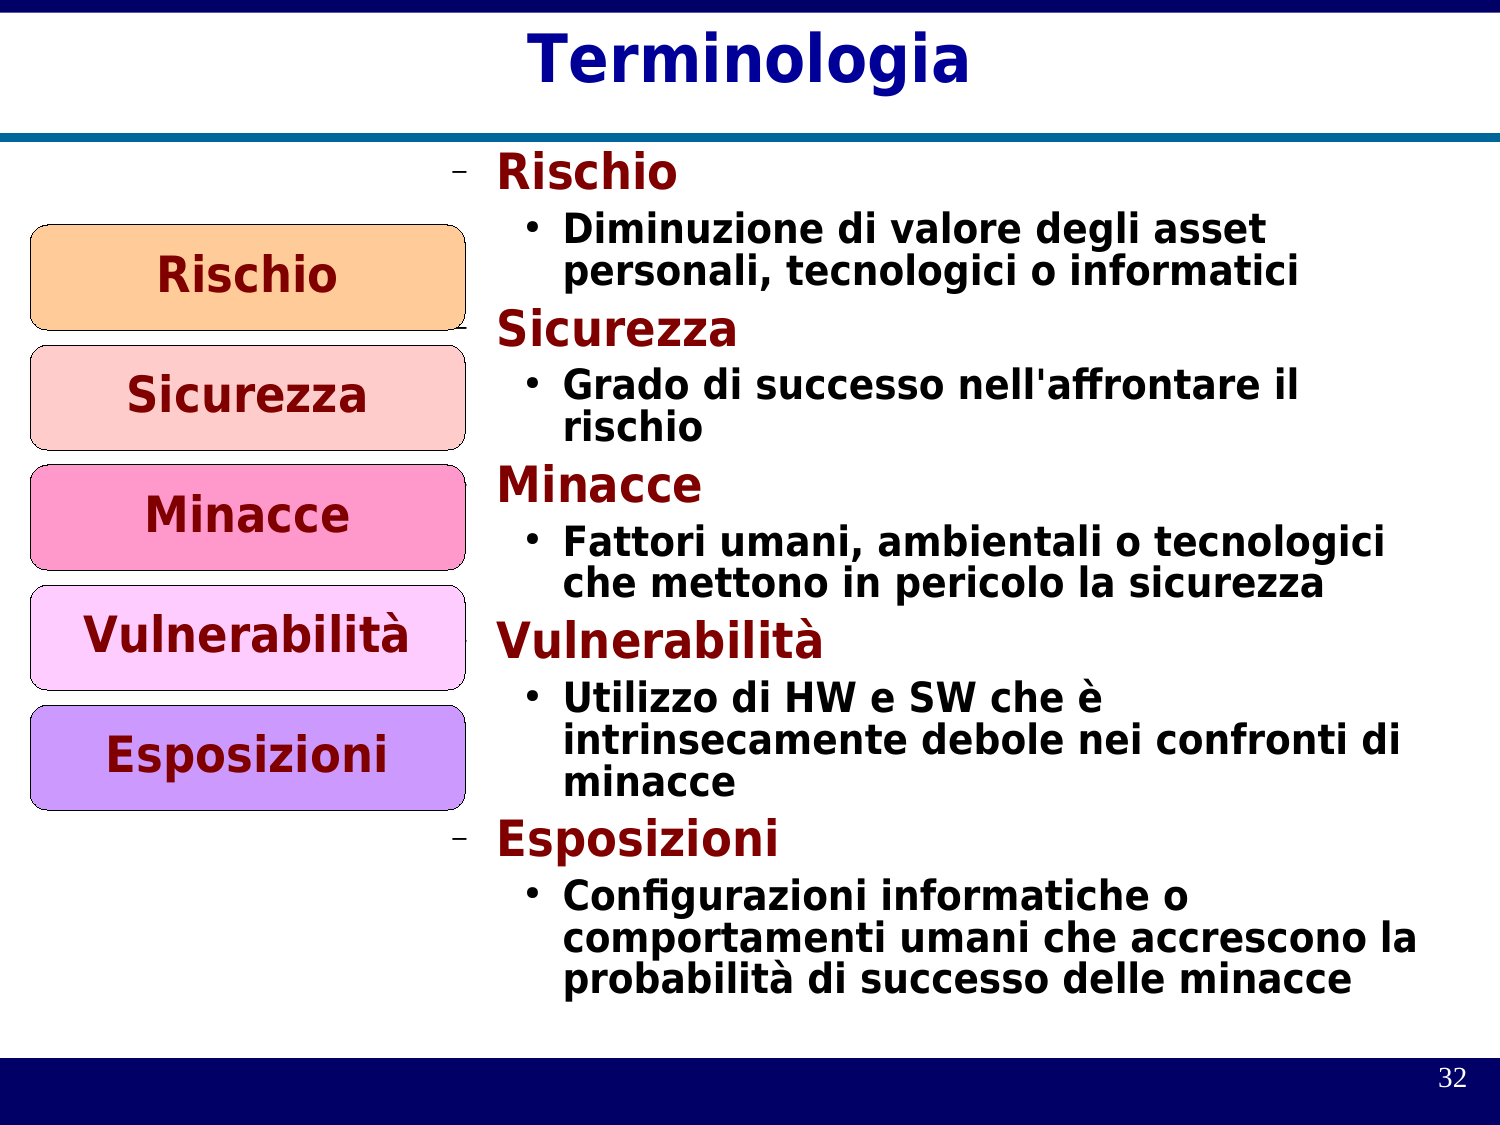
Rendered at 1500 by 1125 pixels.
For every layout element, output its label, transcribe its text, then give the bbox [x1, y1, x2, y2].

text_box Minacce [30, 464, 466, 571]
text_box Sicurezza [30, 345, 466, 451]
text_box Vulnerabilità [30, 585, 466, 691]
text_box Esposizioni [30, 705, 466, 811]
text_box Rischio [30, 224, 466, 331]
title Terminologia [62, 0, 1438, 126]
list Rischio Diminuzione di valore degli asset personali, tecnologici o informatici Sicurezza Grado di successo nell'affrontare il rischio Minacce Fattori umani, ambientali o tecnologici che mettono in pericolo la sicurezza Vulnerabilità Utilizzo di HW e SW che è intrinsecamente debole nei confronti di minacce Esposizioni Configurazioni informatiche o comportamenti umani che accrescono la probabilità di successo delle minacce [375, 150, 1438, 1072]
